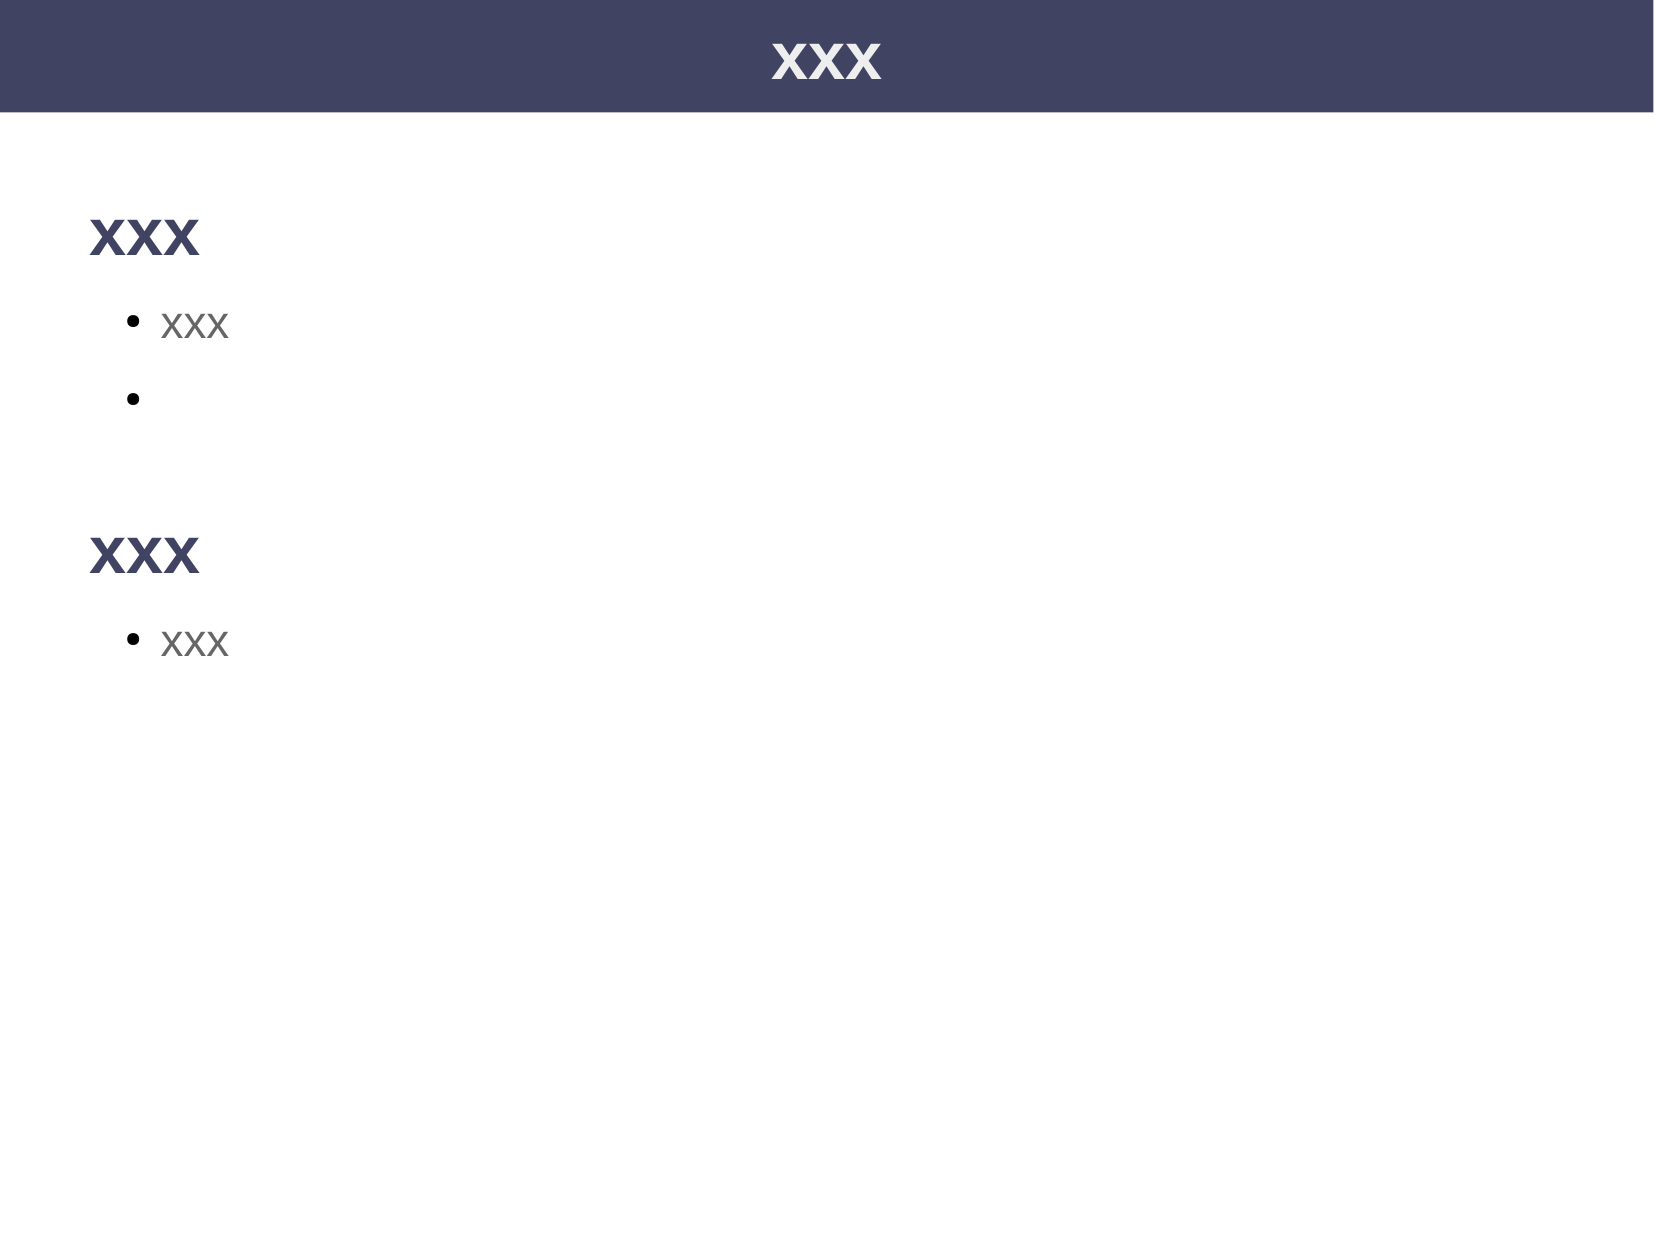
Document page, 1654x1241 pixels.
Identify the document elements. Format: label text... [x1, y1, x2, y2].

text_box xxx [0, 0, 1654, 113]
text_box xxx xxx xxx xxx [75, 187, 1613, 839]
